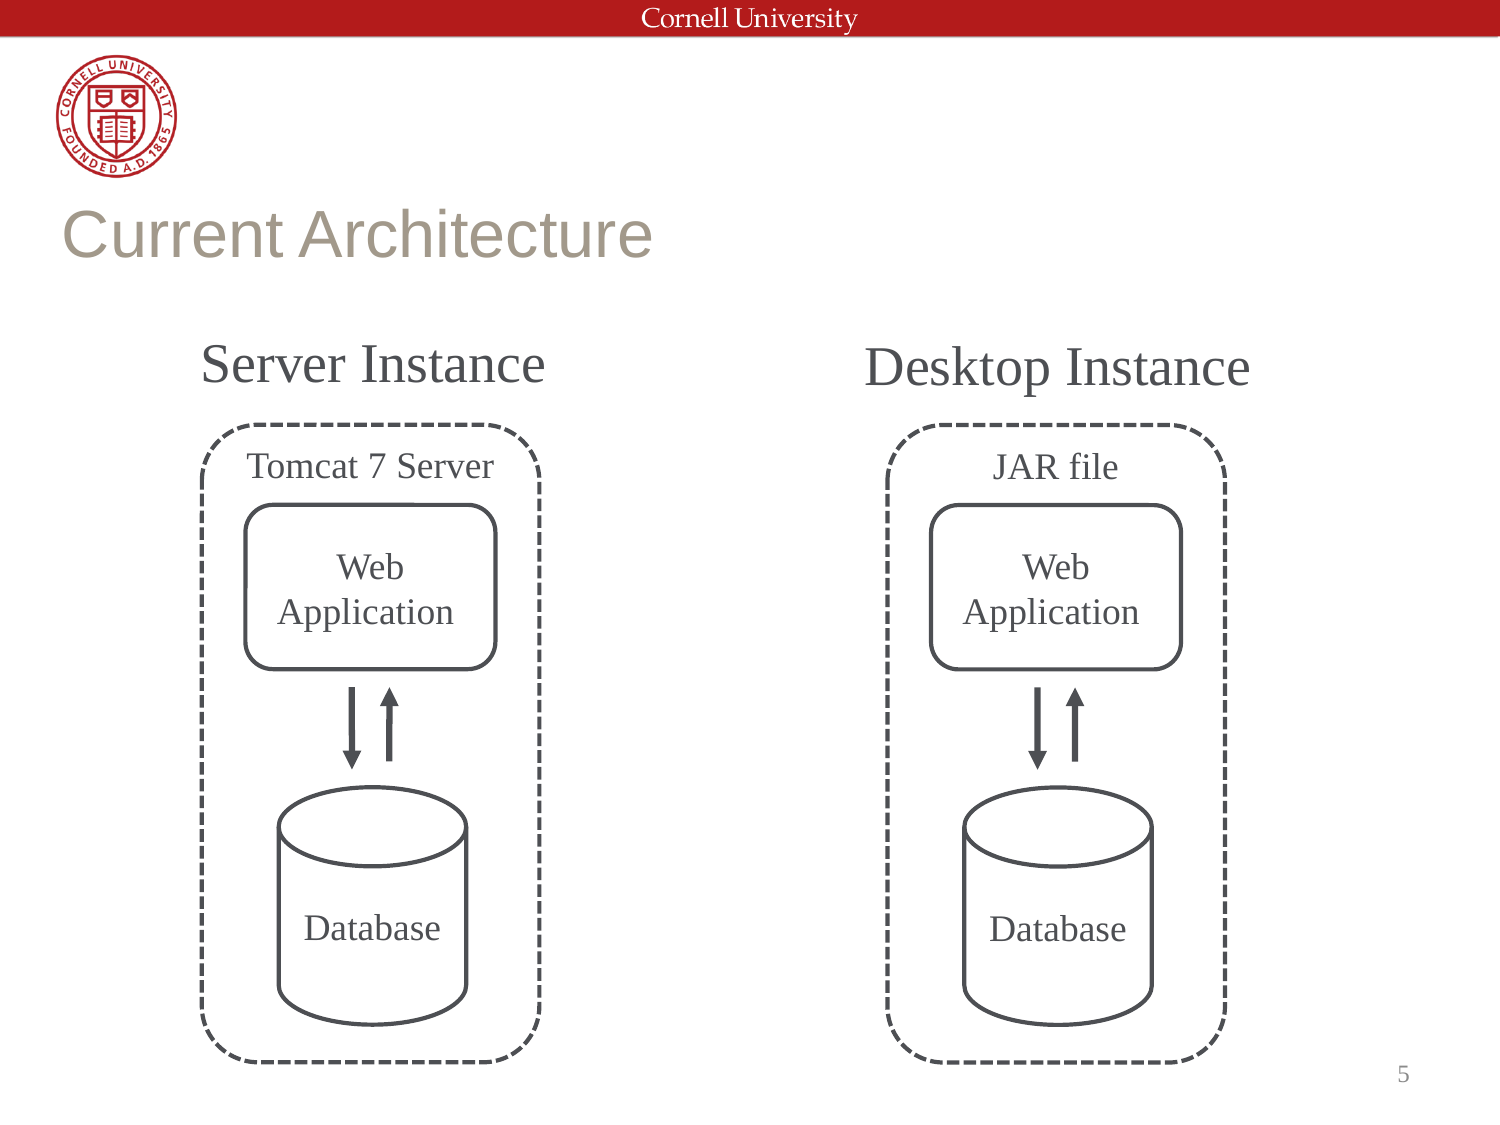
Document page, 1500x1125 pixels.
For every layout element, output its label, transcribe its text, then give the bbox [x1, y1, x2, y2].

picture [50, 50, 195, 174]
title Current Architecture [46, 174, 1471, 288]
text_box Database [964, 787, 1152, 1025]
text_box JAR file [978, 434, 1134, 495]
list Server Instance [117, 319, 630, 402]
text_box Web Application [931, 505, 1182, 670]
text_box Tomcat 7 Server [231, 433, 510, 494]
text_box Database [278, 787, 467, 1025]
text_box Web Application [245, 504, 496, 670]
slide_number <number> [1074, 1042, 1425, 1103]
text_box [887, 424, 1225, 1063]
picture [635, 0, 860, 60]
text_box [201, 424, 540, 1063]
text_box Desktop Instance [801, 322, 1315, 405]
